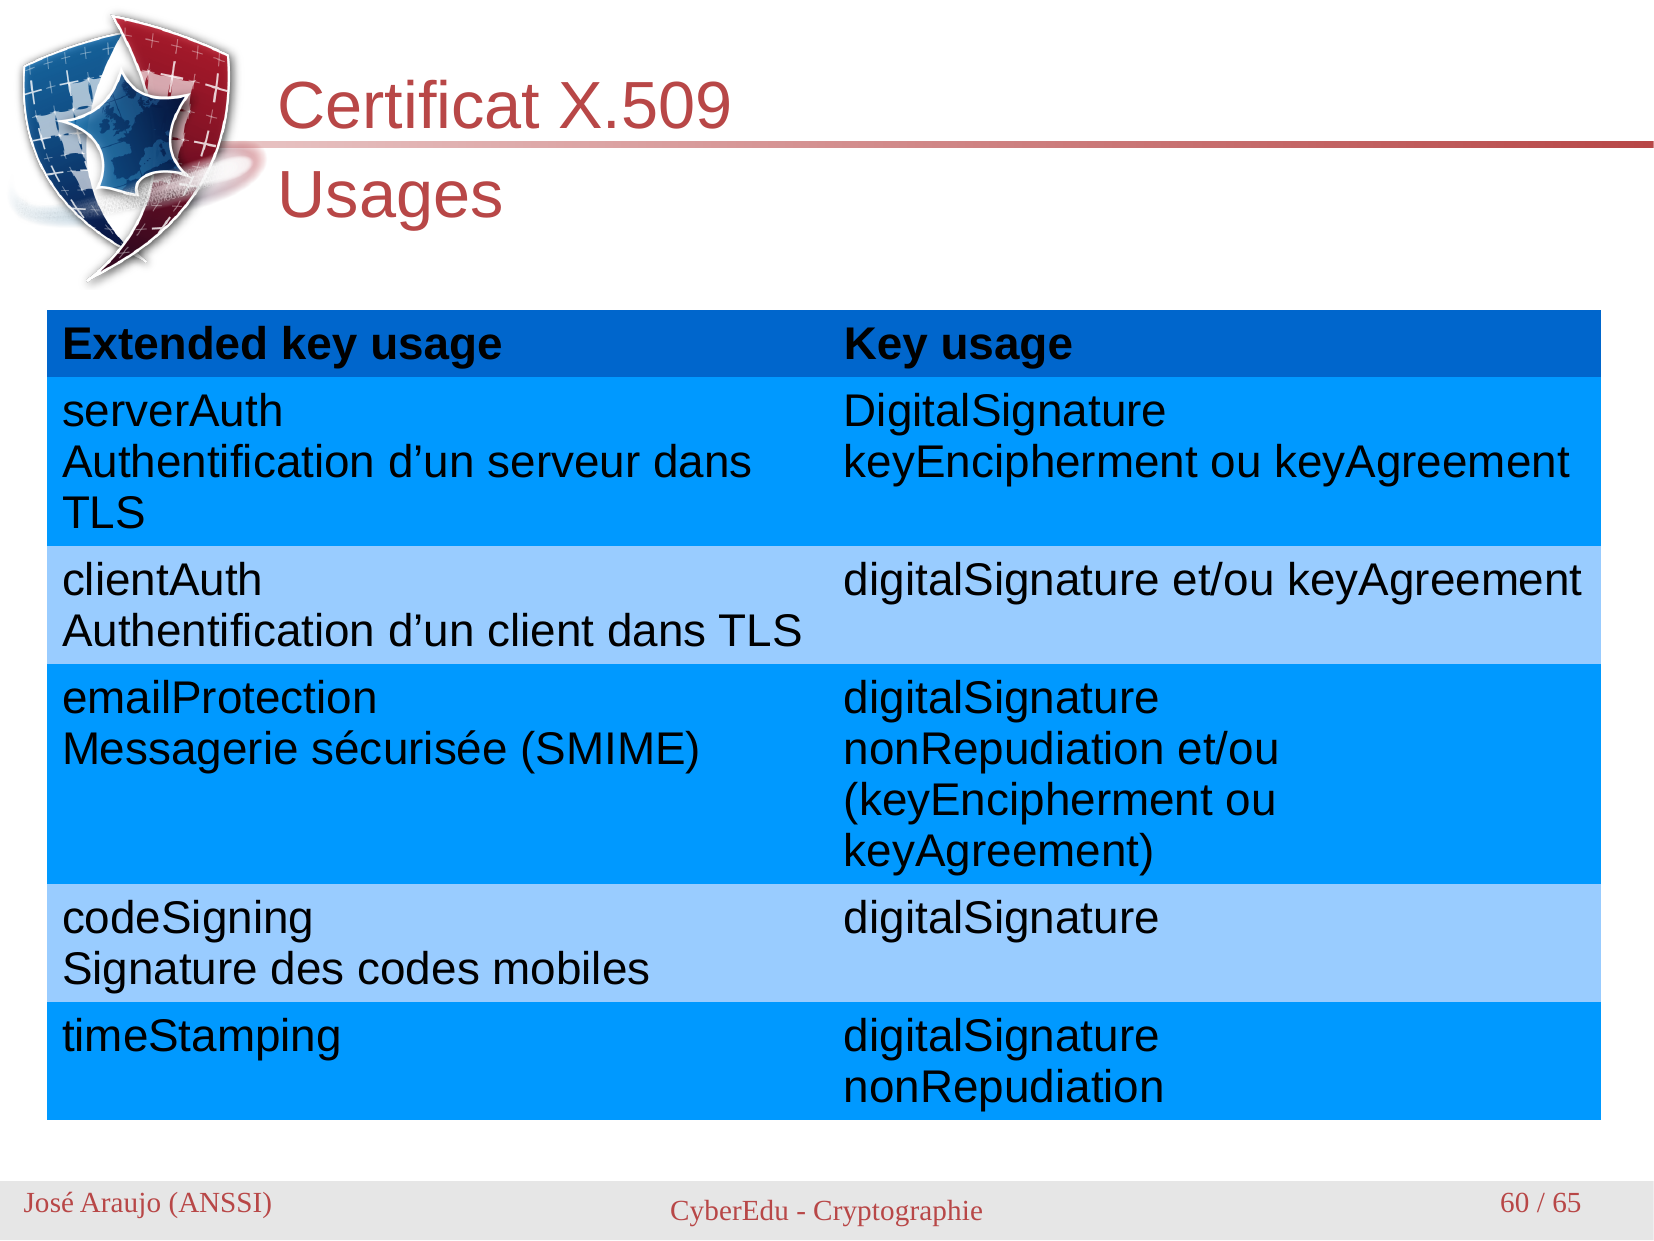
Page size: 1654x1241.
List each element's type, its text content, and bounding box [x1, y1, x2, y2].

table_cell digitalSignature nonRepudiation [829, 1002, 1601, 1120]
table_cell digitalSignature nonRepudiation et/ou (keyEncipherment ou keyAgreement) [829, 664, 1601, 884]
table_cell emailProtection Messagerie sécurisée (SMIME) [47, 664, 829, 884]
picture [0, 0, 272, 290]
table_cell codeSigning Signature des codes mobiles [47, 884, 829, 1002]
table_cell serverAuth Authentification d’un serveur dans TLS [47, 377, 829, 546]
title Certificat X.509 Usages [277, 49, 1642, 237]
table_header Extended key usage [47, 310, 829, 377]
table_cell timeStamping [47, 1002, 829, 1120]
table_header Key usage [829, 310, 1601, 377]
table_cell DigitalSignature keyEncipherment ou keyAgreement [829, 377, 1601, 546]
table_cell digitalSignature et/ou keyAgreement [829, 546, 1601, 664]
table_cell clientAuth Authentification d’un client dans TLS [47, 546, 829, 664]
table_cell digitalSignature [829, 884, 1601, 1002]
